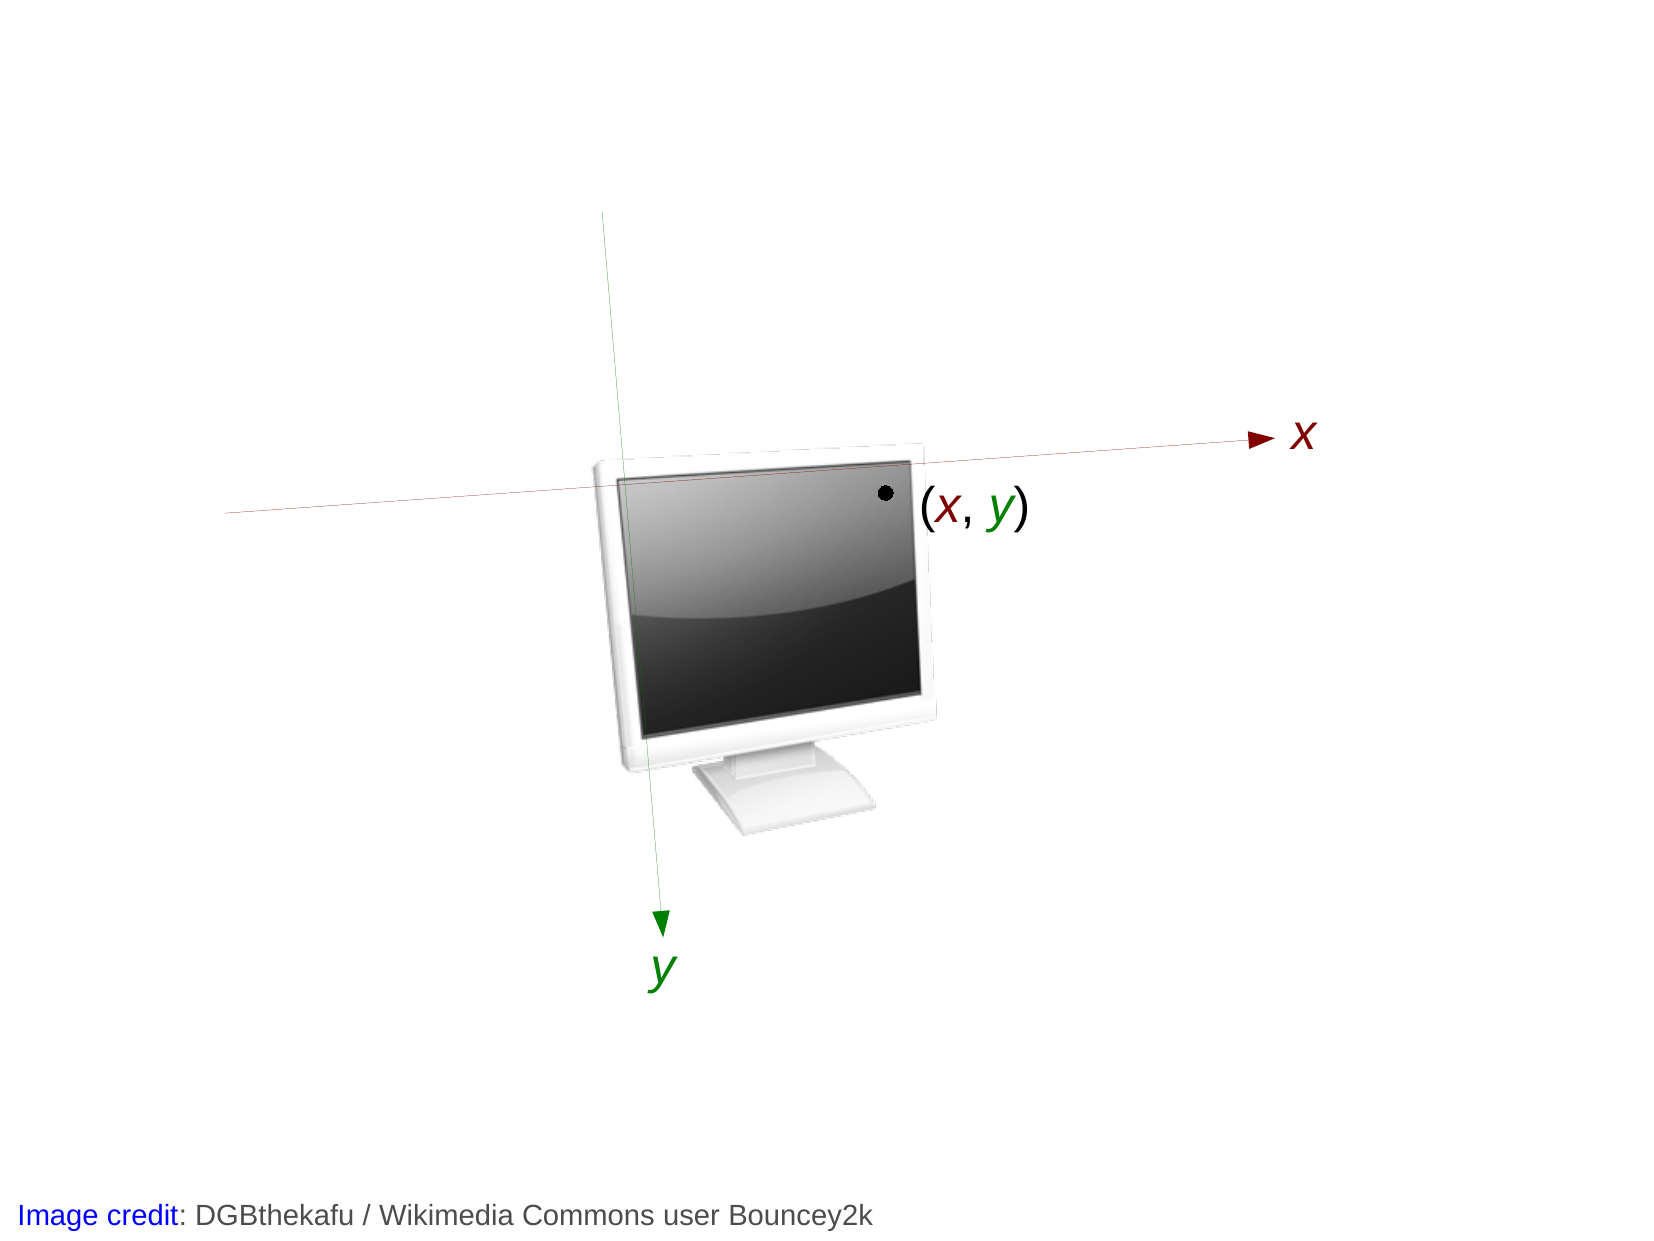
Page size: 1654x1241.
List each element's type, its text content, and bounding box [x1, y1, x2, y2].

picture [564, 485, 654, 840]
text_box [878, 485, 894, 501]
picture [564, 439, 624, 488]
picture [622, 439, 965, 484]
text_box y [635, 931, 786, 1003]
text_box Image credit: DGBthekafu / Wikimedia Commons user Bouncey2k [2, 1191, 1163, 1240]
text_box (x, y) [904, 469, 1205, 541]
picture [626, 461, 965, 840]
text_box x [1276, 397, 1390, 469]
